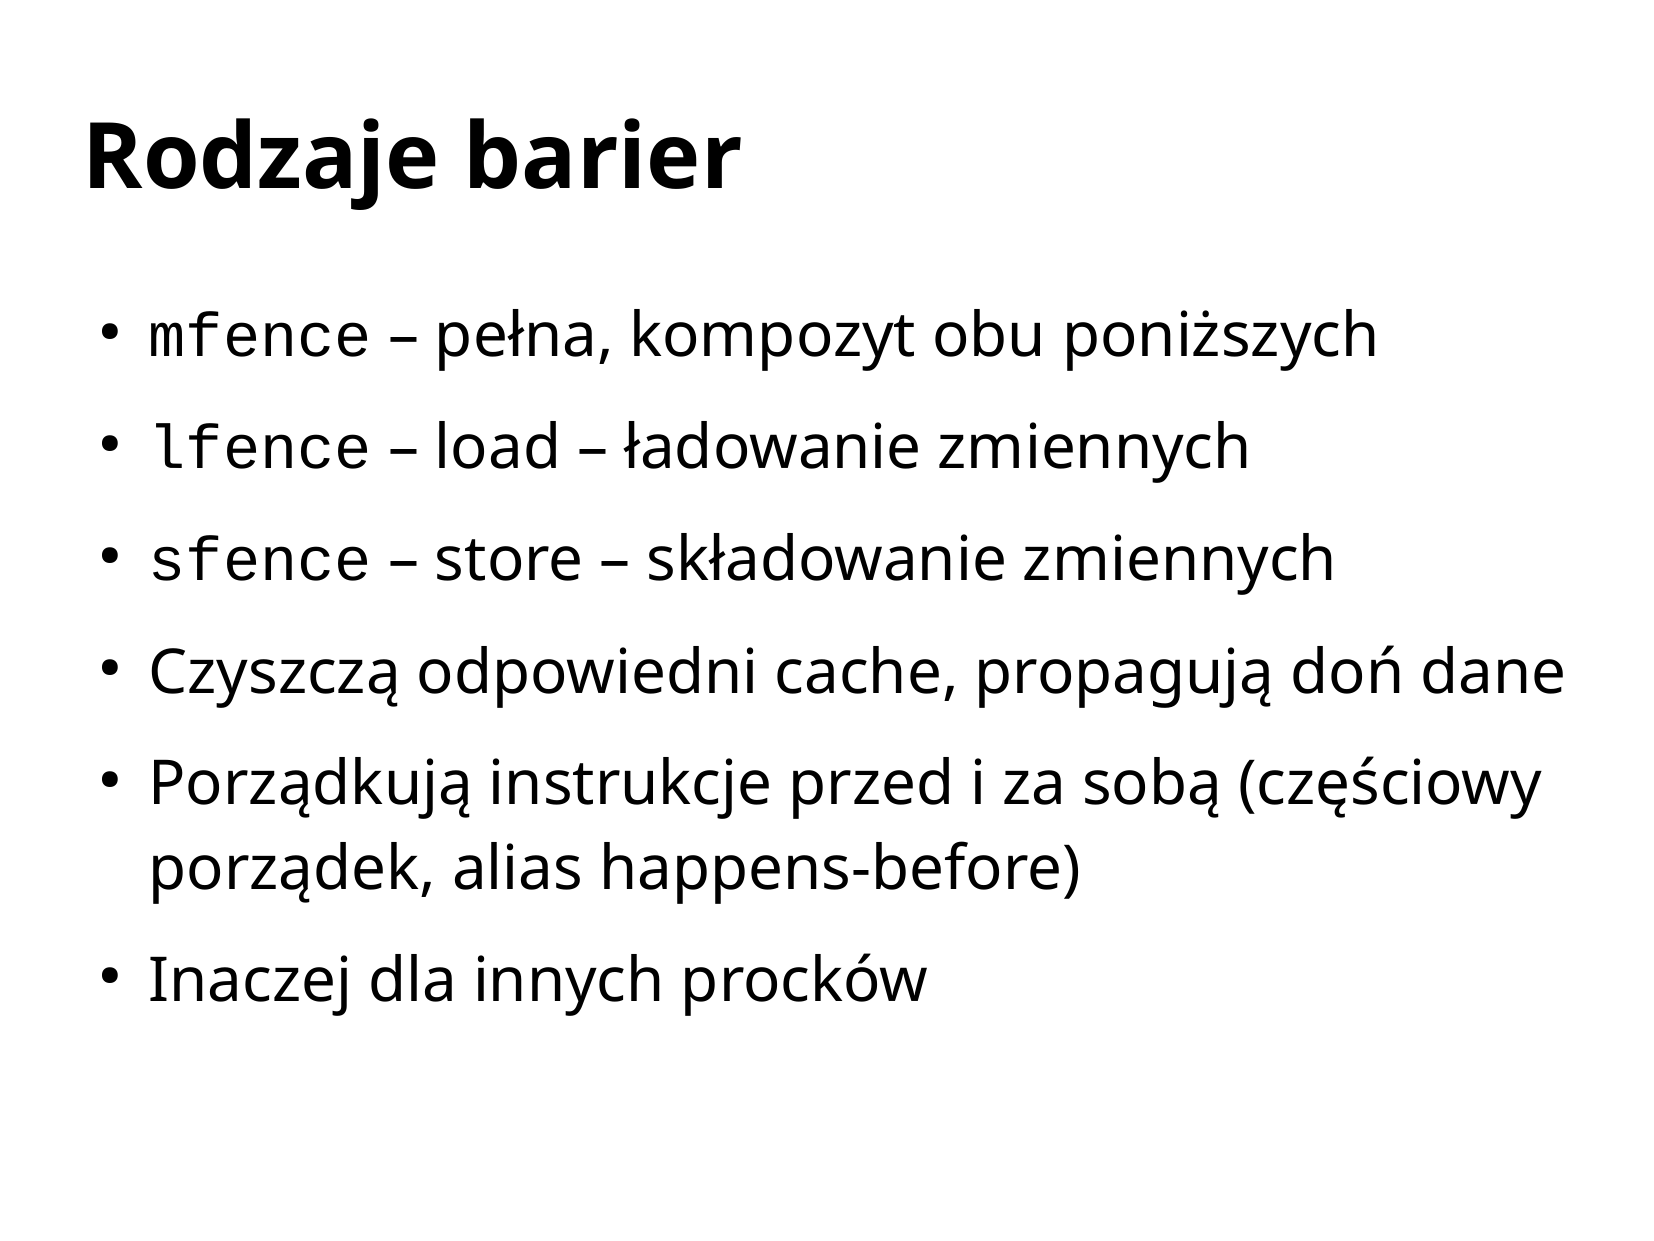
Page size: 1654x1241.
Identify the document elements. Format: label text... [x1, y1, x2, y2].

title Rodzaje barier [82, 56, 1571, 250]
list mfence – pełna, kompozyt obu poniższych lfence – load – ładowanie zmiennych sfence – store – składowanie zmiennych Czyszczą odpowiedni cache, propagują doń dane Porządkują instrukcje przed i za sobą (częściowy porządek, alias happens-before) Inaczej dla innych procków [82, 290, 1571, 1109]
